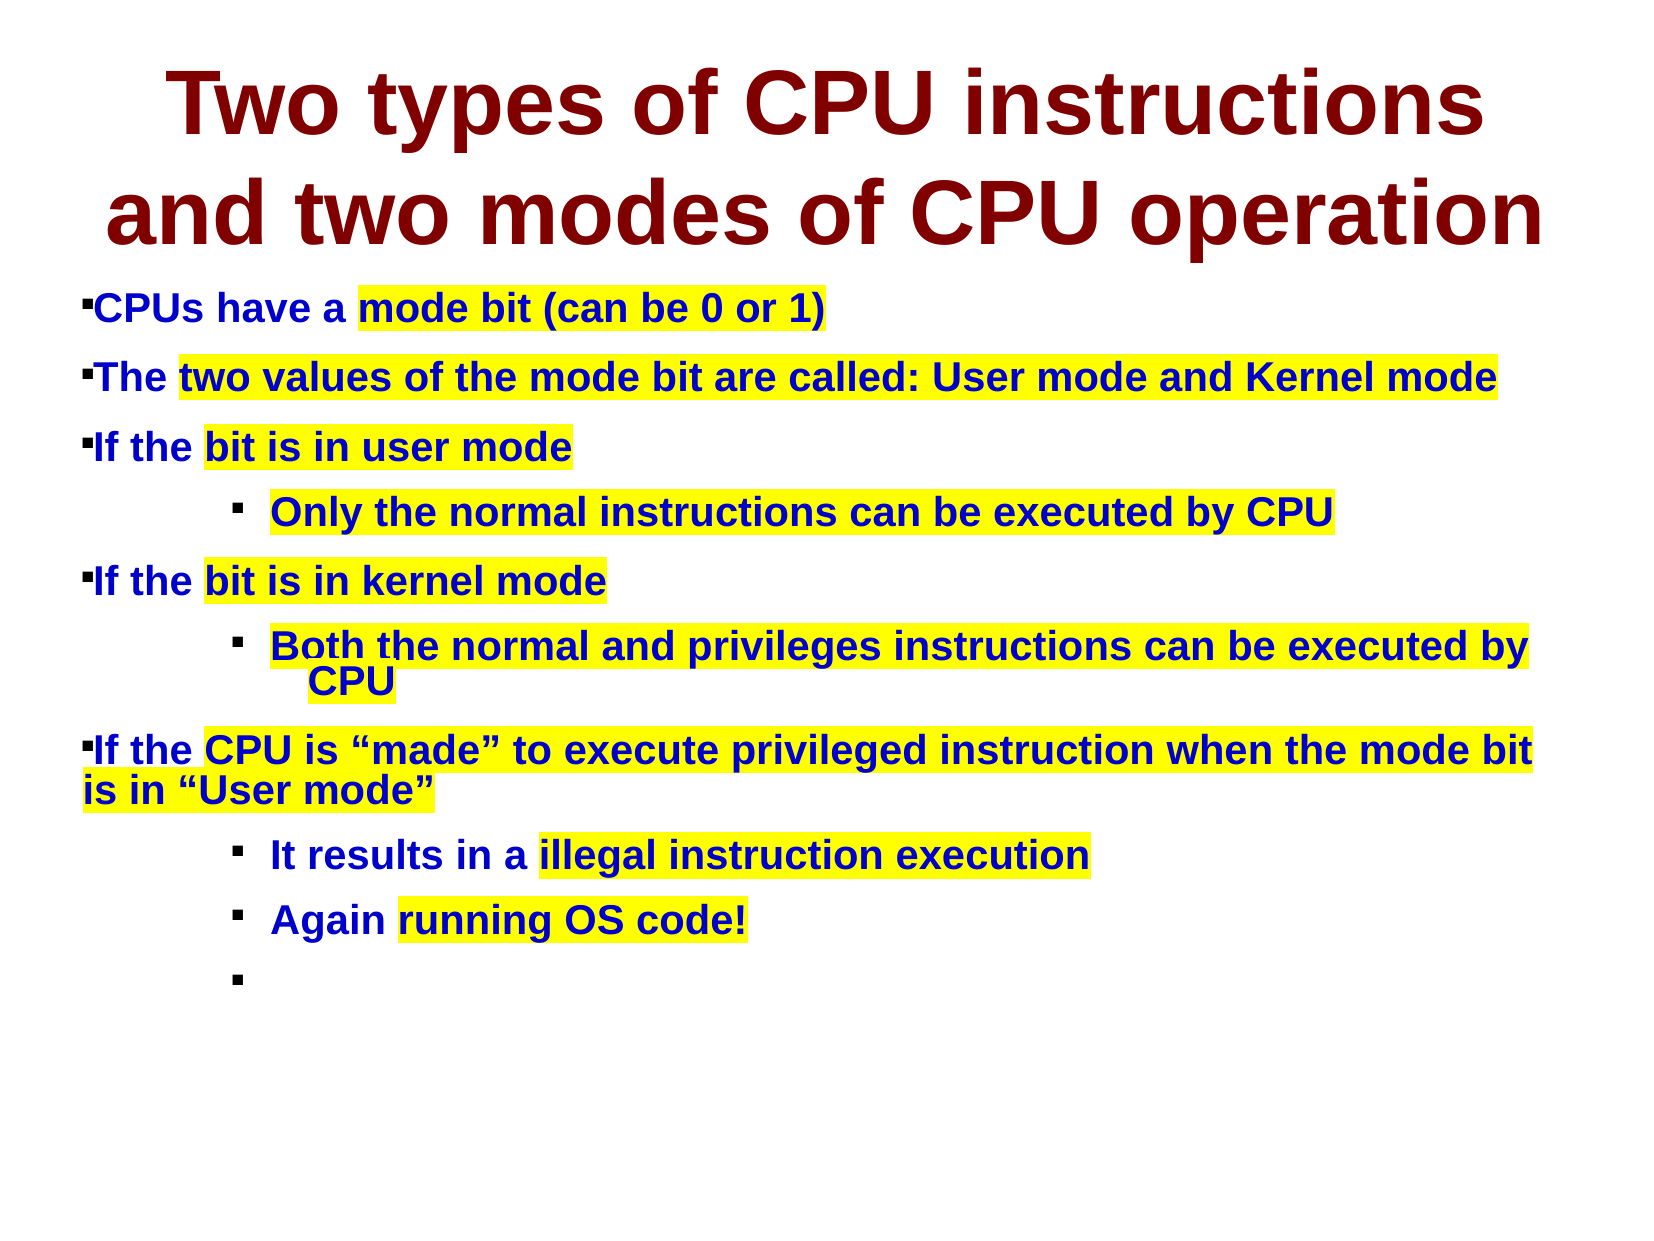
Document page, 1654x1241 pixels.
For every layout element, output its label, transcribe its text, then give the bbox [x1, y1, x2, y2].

title Two types of CPU instructions and two modes of CPU operation [82, 49, 1571, 257]
list CPUs have a mode bit (can be 0 or 1) The two values of the mode bit are called: User mode and Kernel mode If the bit is in user mode Only the normal instructions can be executed by CPU If the bit is in kernel mode Both the normal and privileges instructions can be executed by CPU If the CPU is “made” to execute privileged instruction when the mode bit is in “User mode” It results in a illegal instruction execution Again running OS code! [82, 290, 1571, 1010]
